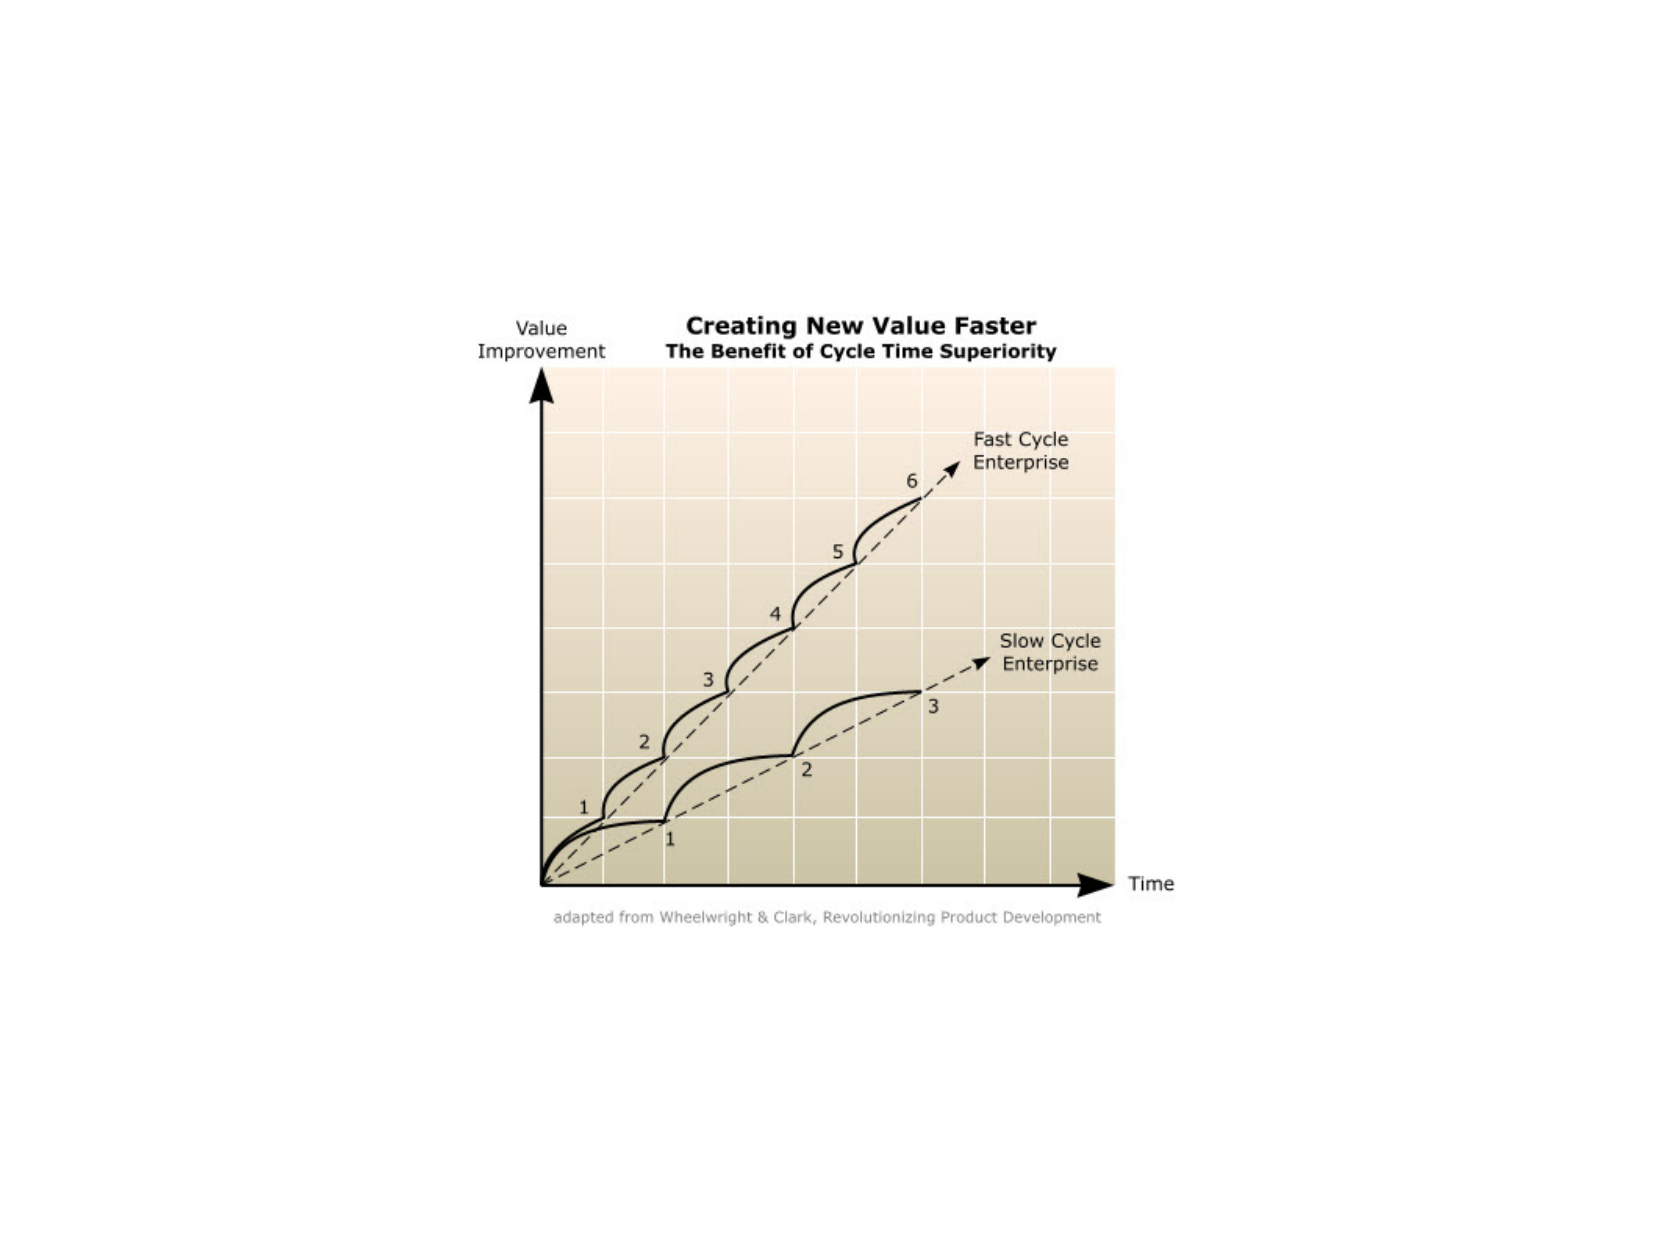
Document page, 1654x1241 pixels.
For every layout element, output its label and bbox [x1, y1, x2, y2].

picture [476, 313, 1178, 928]
